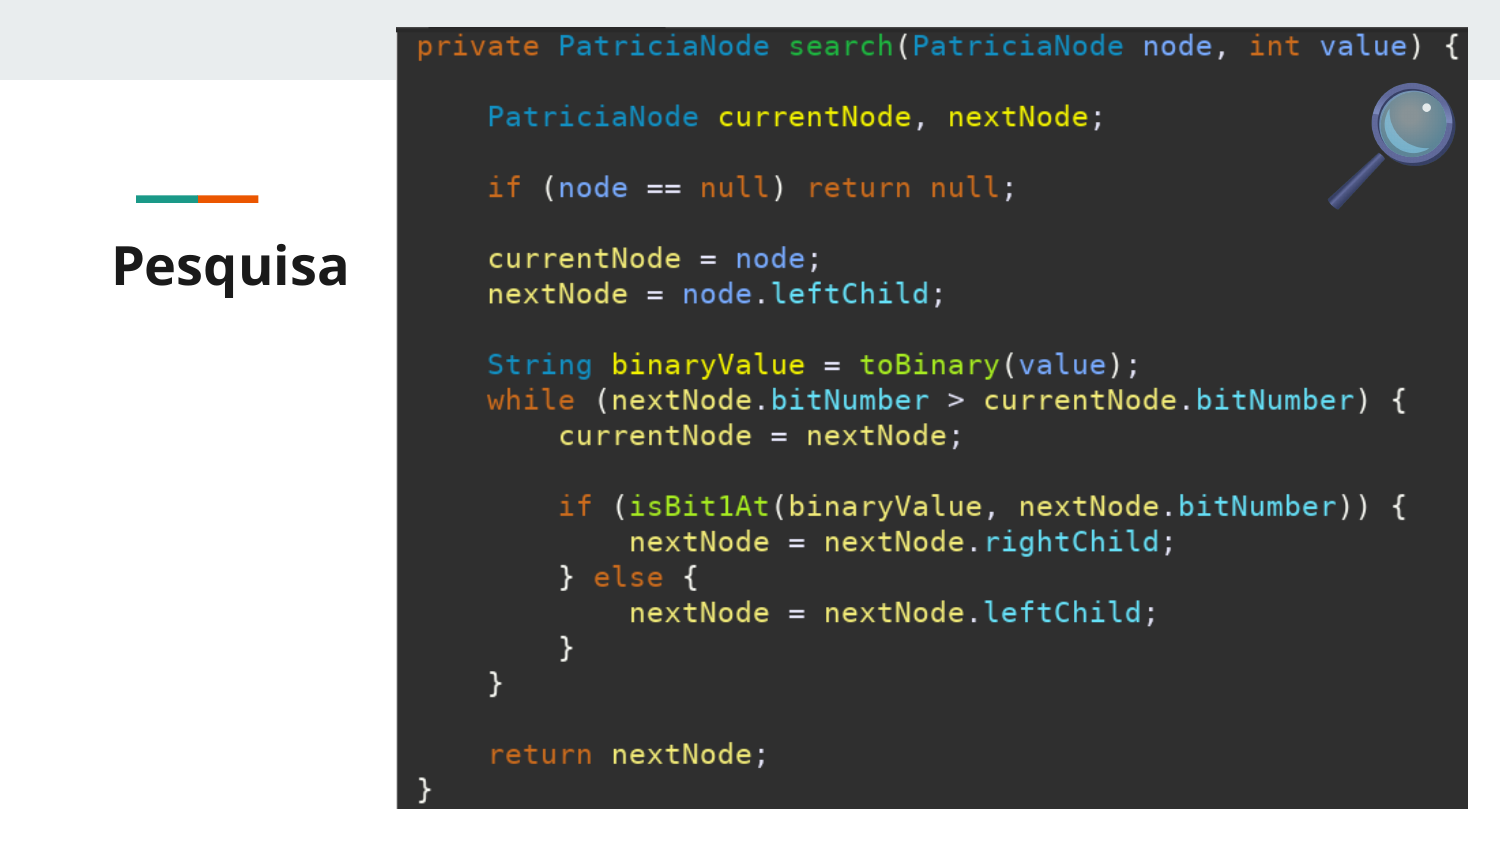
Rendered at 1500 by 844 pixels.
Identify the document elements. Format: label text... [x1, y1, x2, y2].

picture [396, 27, 1468, 809]
title Pesquisa [96, 216, 396, 305]
